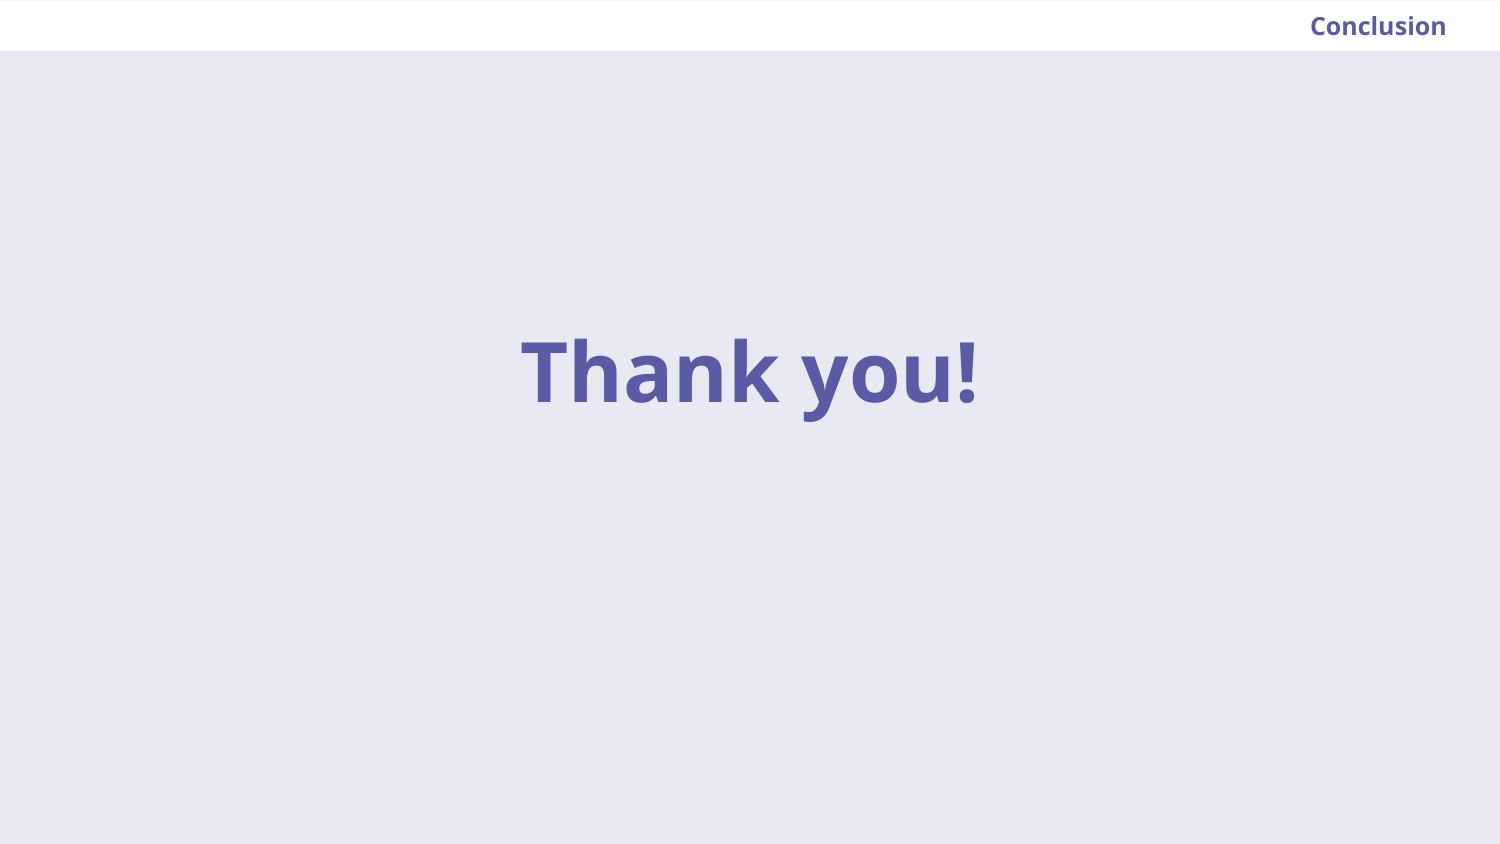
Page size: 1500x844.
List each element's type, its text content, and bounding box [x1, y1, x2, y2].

text_box Thank you! [414, 310, 1086, 427]
subtitle Conclusion [862, 0, 1448, 52]
